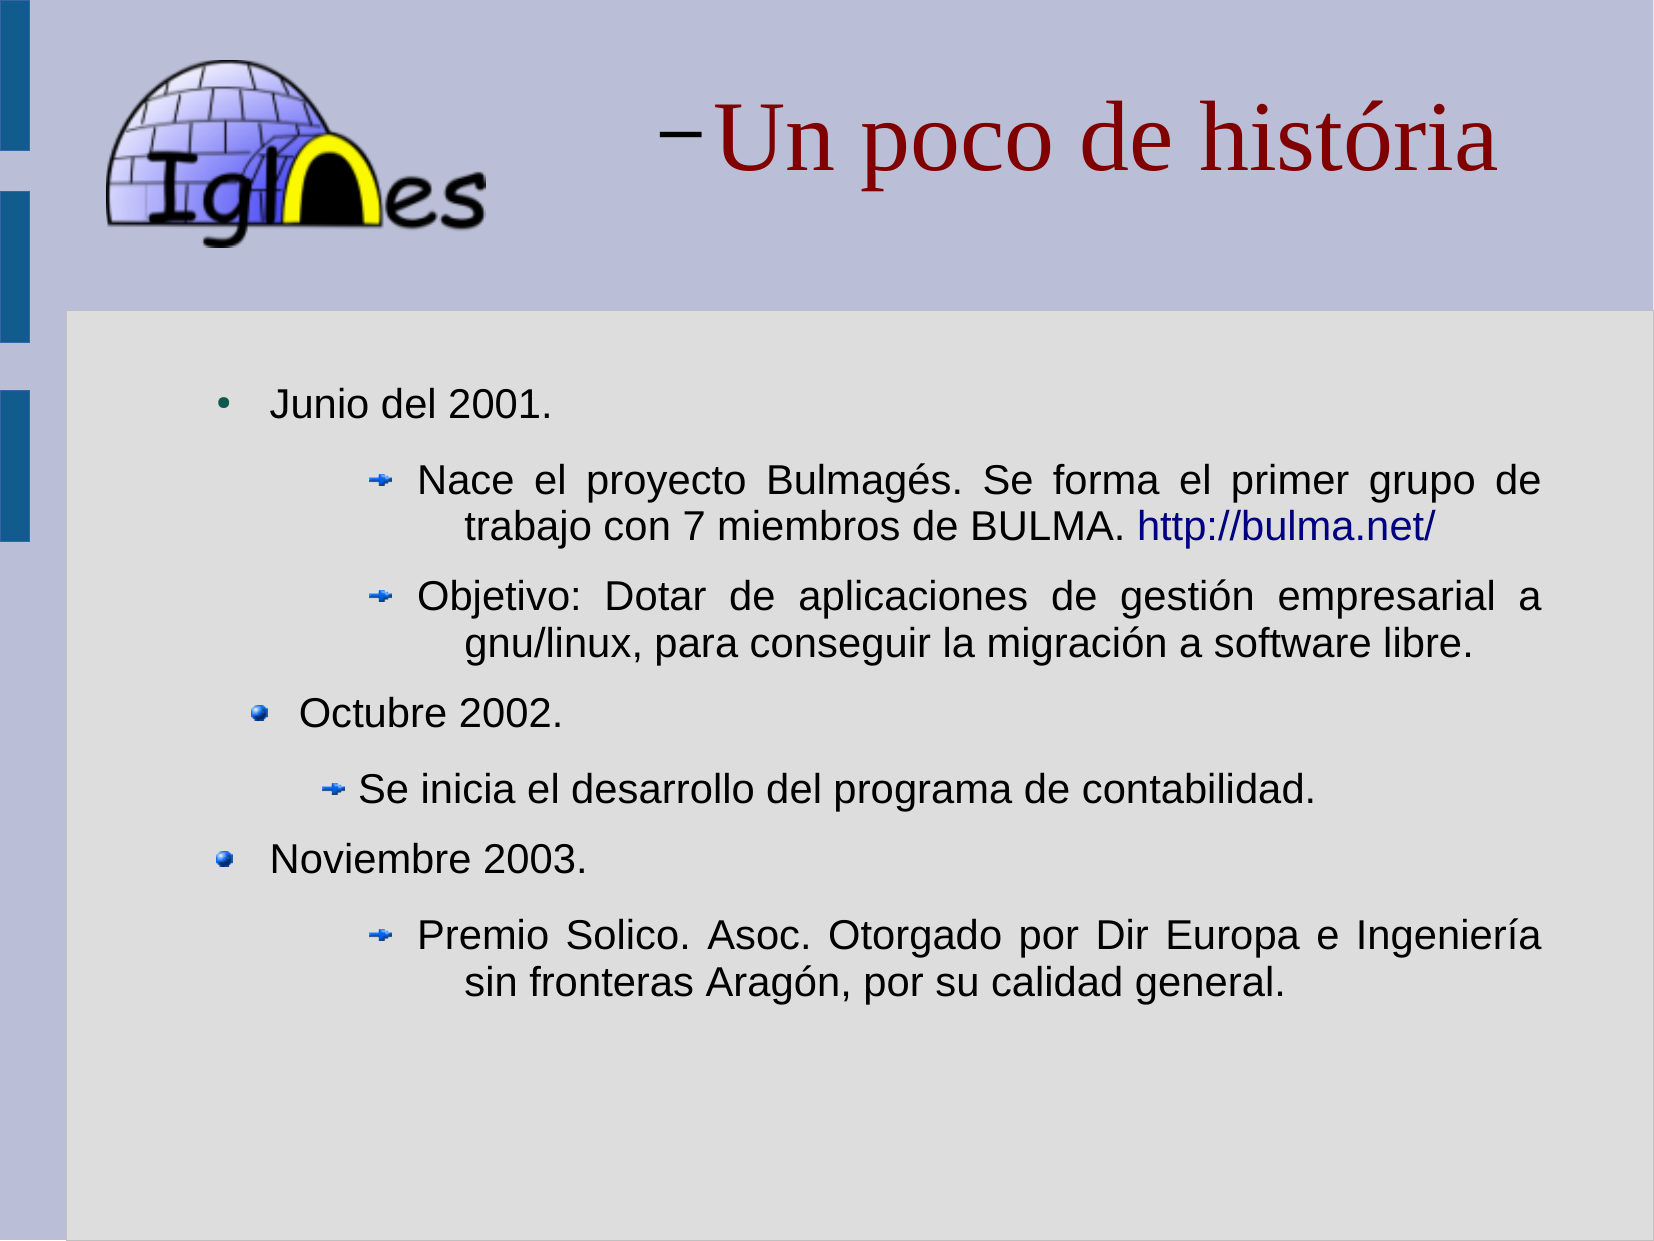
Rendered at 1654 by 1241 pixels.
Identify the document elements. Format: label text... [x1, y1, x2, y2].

list Junio del 2001. Nace el proyecto Bulmagés. Se forma el primer grupo de trabajo con 7 miembros de BULMA. http://bulma.net/ Objetivo: Dotar de aplicaciones de gestión empresarial a gnu/linux, para conseguir la migración a software libre. Octubre 2002. Se inicia el desarrollo del programa de contabilidad. Noviembre 2003. Premio Solico. Asoc. Otorgado por Dir Europa e Ingeniería sin fronteras Aragón, por su calidad general. [180, 380, 1543, 1164]
text_box Un poco de história [521, 81, 1603, 220]
picture [106, 60, 486, 248]
